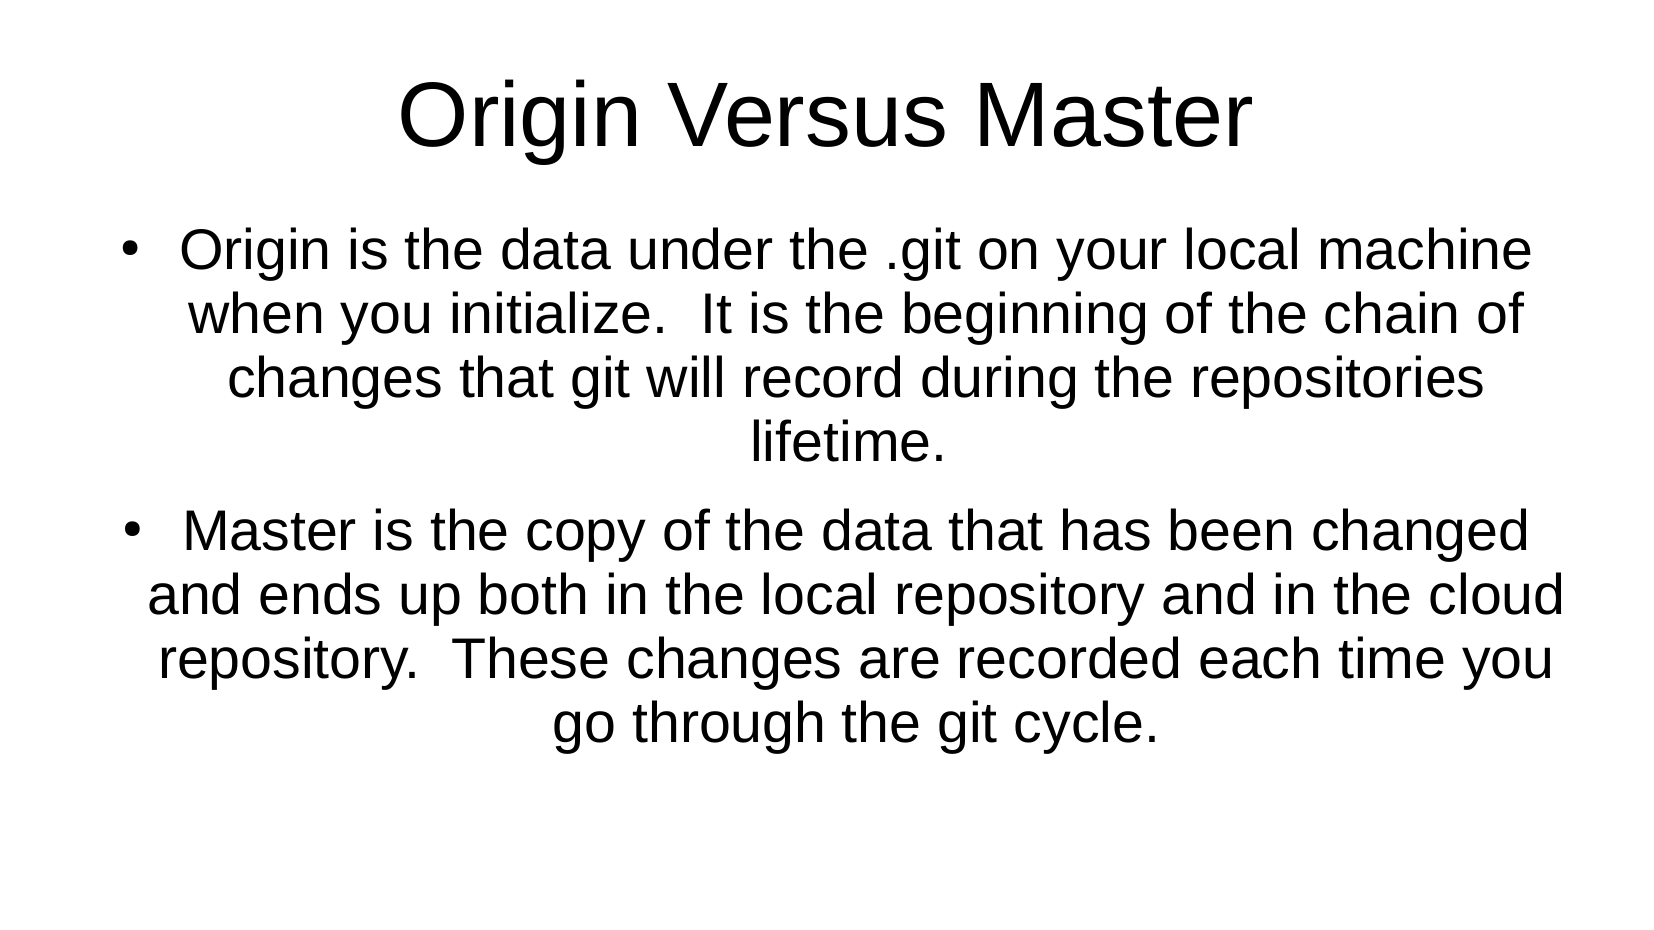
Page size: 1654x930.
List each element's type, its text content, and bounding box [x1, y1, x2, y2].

list Origin is the data under the .git on your local machine when you initialize. It is the beginning of the chain of changes that git will record during the repositories lifetime. Master is the copy of the data that has been changed and ends up both in the local repository and in the cloud repository. These changes are recorded each time you go through the git cycle. [82, 217, 1571, 757]
title Origin Versus Master [82, 37, 1571, 193]
